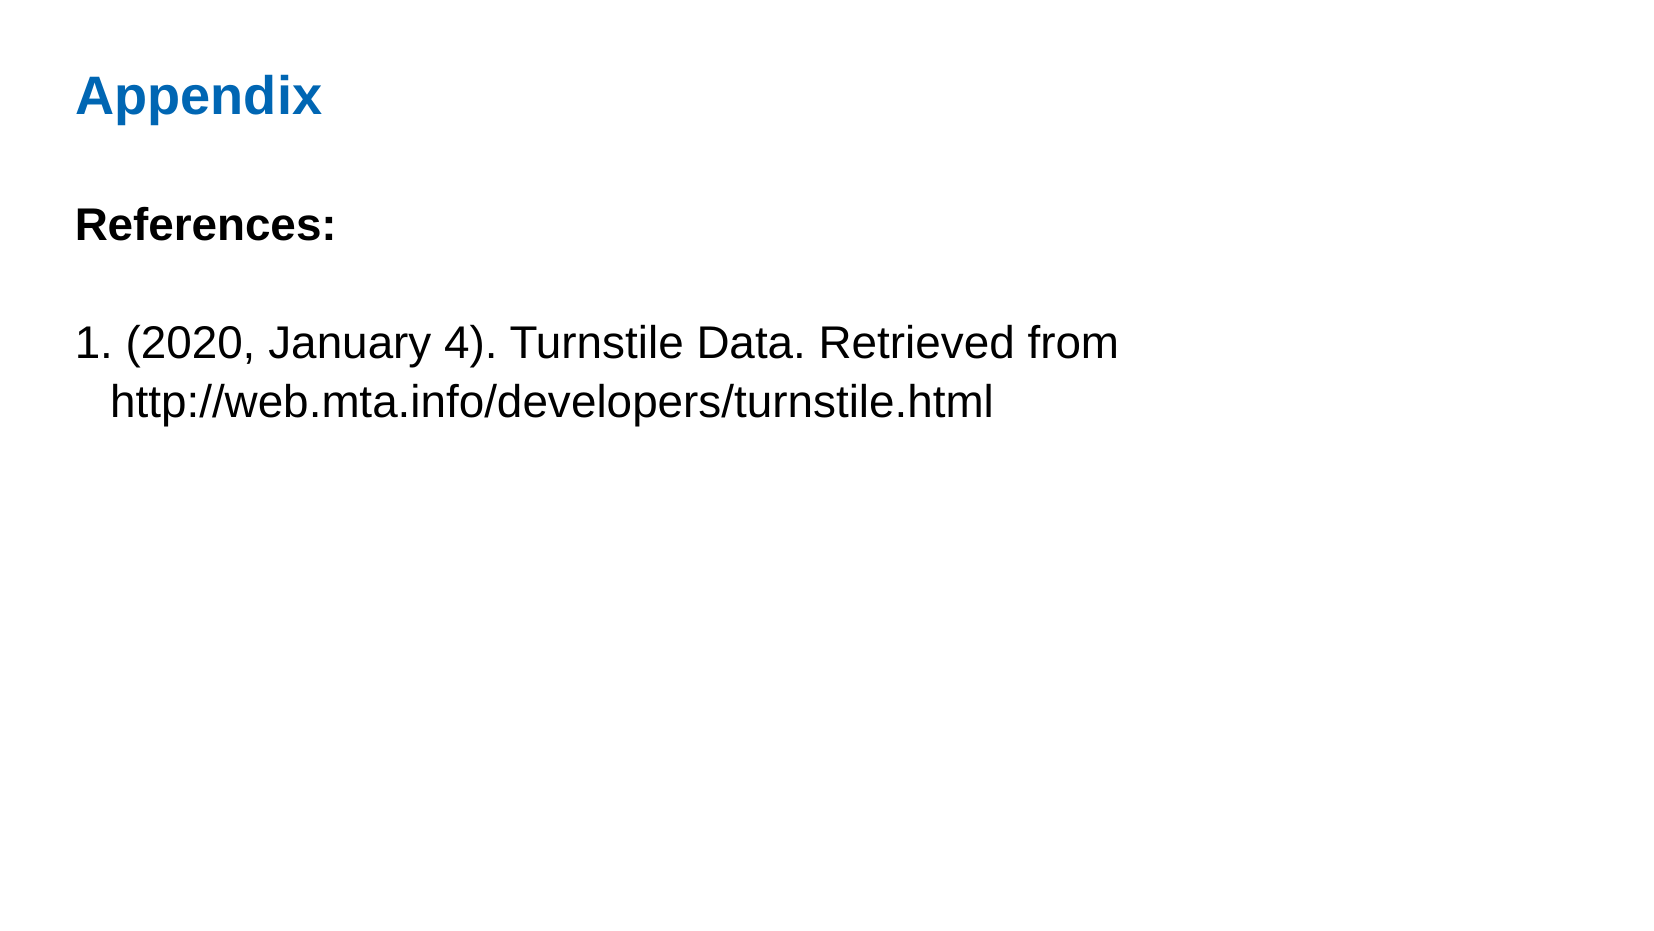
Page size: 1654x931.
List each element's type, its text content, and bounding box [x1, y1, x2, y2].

text_box References: (2020, January 4). Turnstile Data. Retrieved from http://web.mta.info/developers/turnstile.html [60, 183, 1561, 736]
title Appendix [0, 11, 751, 181]
